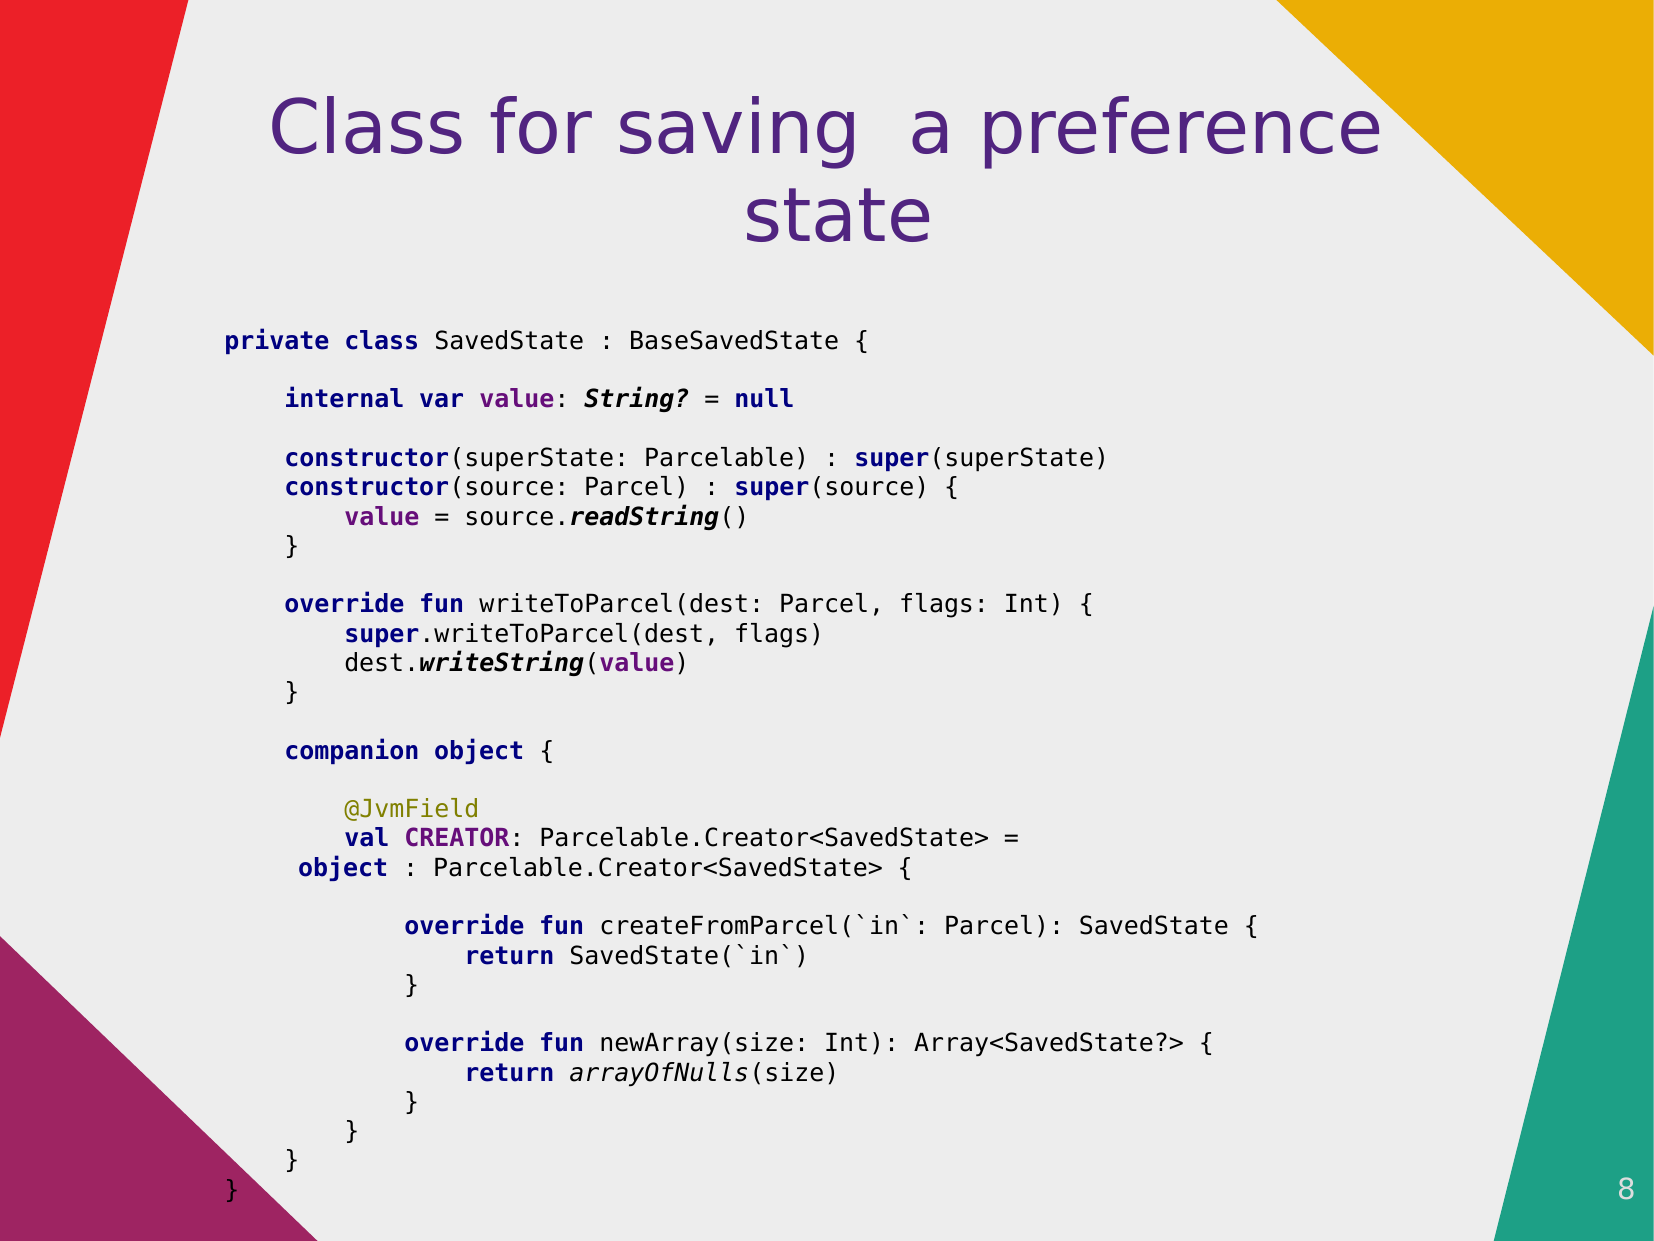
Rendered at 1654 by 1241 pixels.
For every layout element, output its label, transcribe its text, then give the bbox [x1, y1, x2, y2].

subtitle private class SavedState : BaseSavedState { internal var value: String? = null constructor(superState: Parcelable) : super(superState) constructor(source: Parcel) : super(source) { value = source.readString() } override fun writeToParcel(dest: Parcel, flags: Int) { super.writeToParcel(dest, flags) dest.writeString(value) } companion object { @JvmField val CREATOR: Parcelable.Creator<SavedState> = object : Parcelable.Creator<SavedState> { override fun createFromParcel(`in`: Parcel): SavedState { return SavedState(`in`) } override fun newArray(size: Int): Array<SavedState?> { return arrayOfNulls(size) } } } } [224, 302, 1583, 1229]
title Class for saving a preference state [114, 73, 1539, 271]
